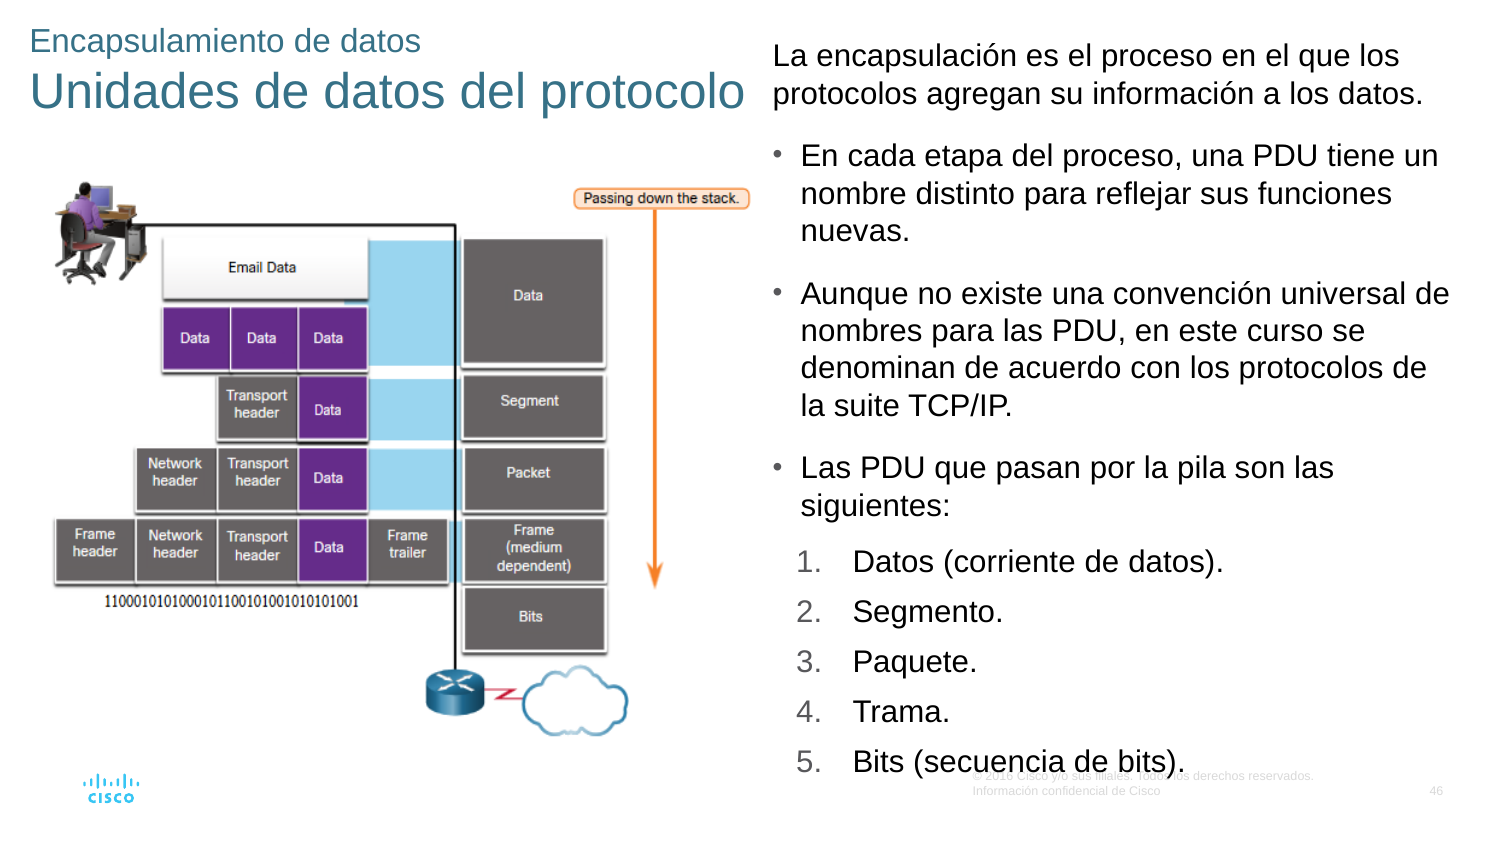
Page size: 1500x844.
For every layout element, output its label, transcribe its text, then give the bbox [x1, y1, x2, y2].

picture [25, 178, 758, 747]
title Encapsulamiento de datos Unidades de datos del protocolo [14, 6, 800, 131]
list La encapsulación es el proceso en el que los protocolos agregan su información a los datos. En cada etapa del proceso, una PDU tiene un nombre distinto para reflejar sus funciones nuevas. Aunque no existe una convención universal de nombres para las PDU, en este curso se denominan de acuerdo con los protocolos de la suite TCP/IP. Las PDU que pasan por la pila son las siguientes: Datos (corriente de datos). Segmento. Paquete. Trama. Bits (secuencia de bits). [757, 28, 1489, 794]
